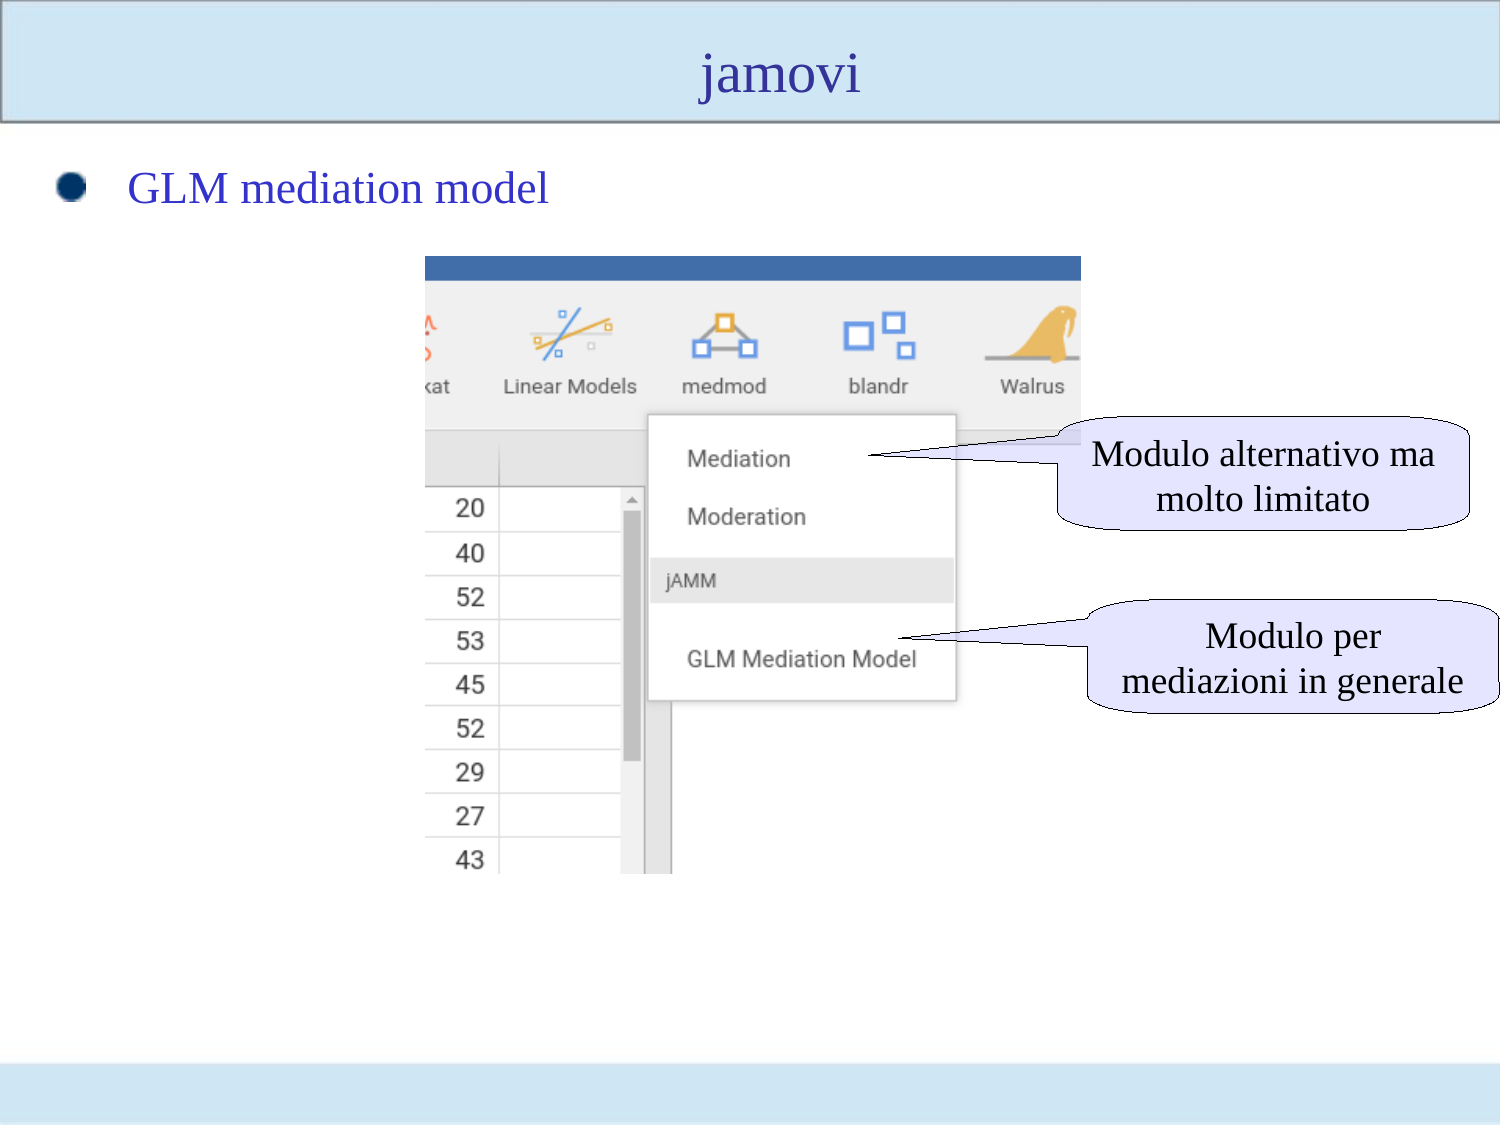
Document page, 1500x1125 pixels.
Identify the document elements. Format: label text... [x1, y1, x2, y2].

text_box Modulo alternativo ma molto limitato [868, 416, 1470, 531]
picture [0, 0, 1500, 1125]
title jamovi [249, 21, 1313, 117]
text_box GLM mediation model [37, 149, 1426, 275]
text_box Modulo per mediazioni in generale [898, 599, 1500, 714]
